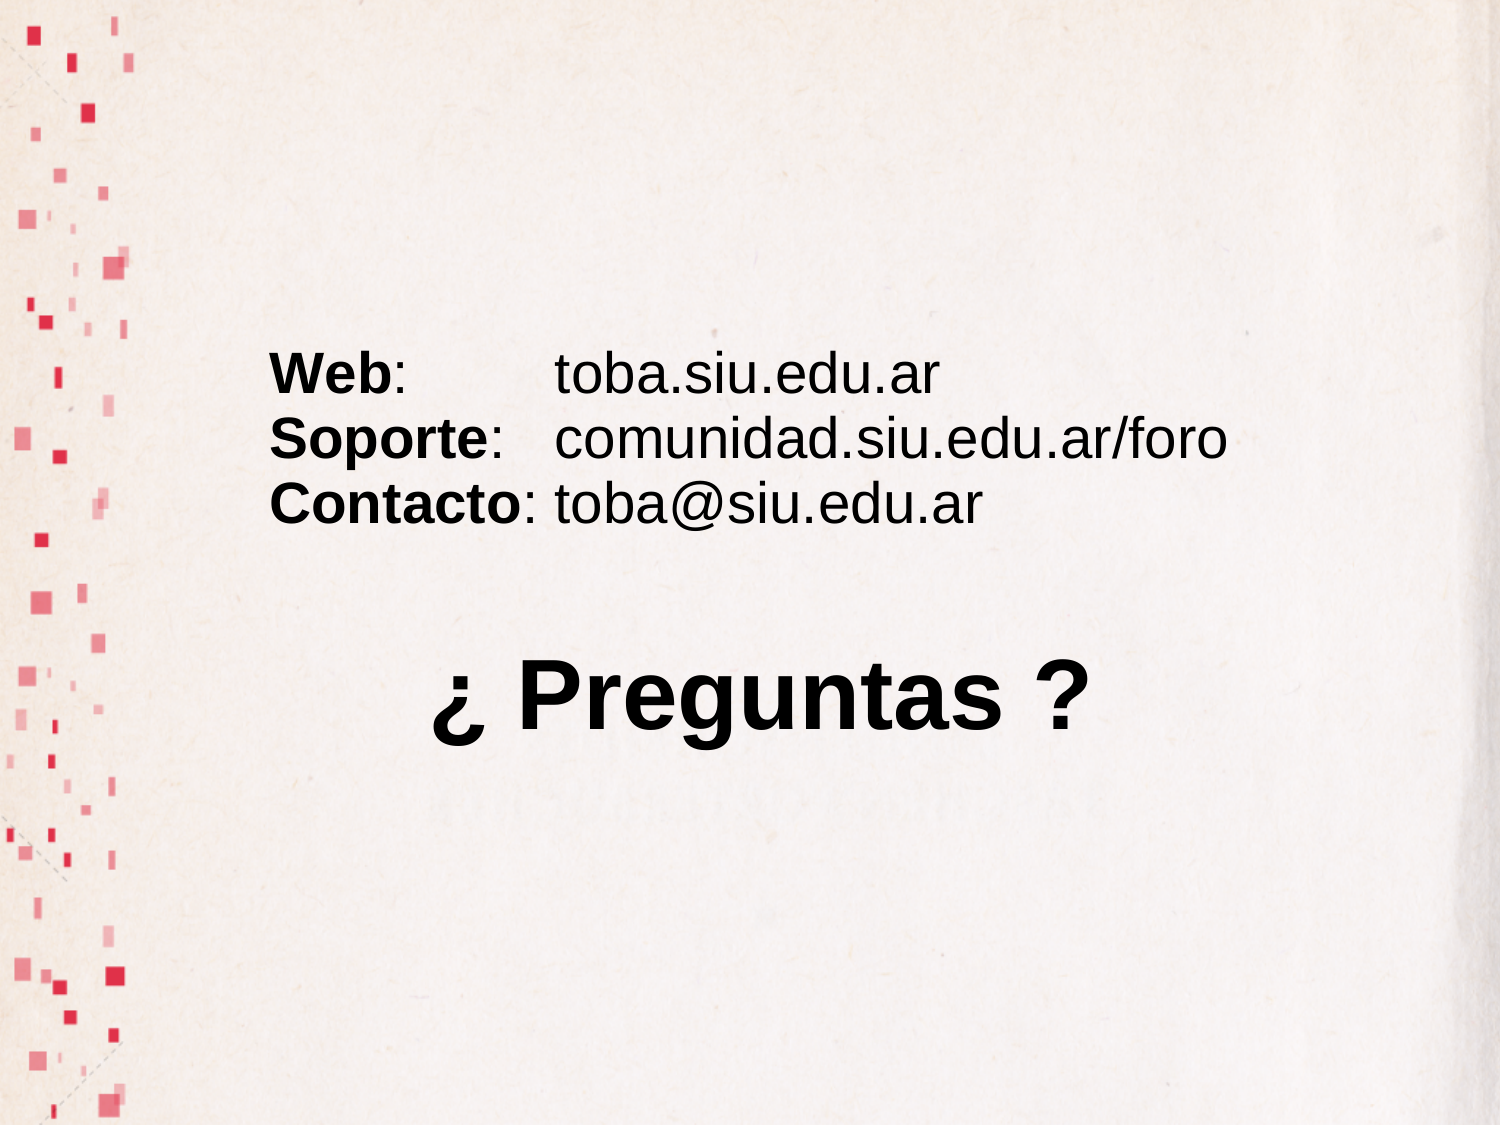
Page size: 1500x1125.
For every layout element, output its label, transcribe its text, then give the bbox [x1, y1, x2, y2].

text_box Web: toba.siu.edu.ar Soporte: comunidad.siu.edu.ar/foro Contacto: toba@siu.edu.ar [0, 0, 1500, 1125]
text_box ¿ Preguntas ? [413, 625, 1229, 753]
